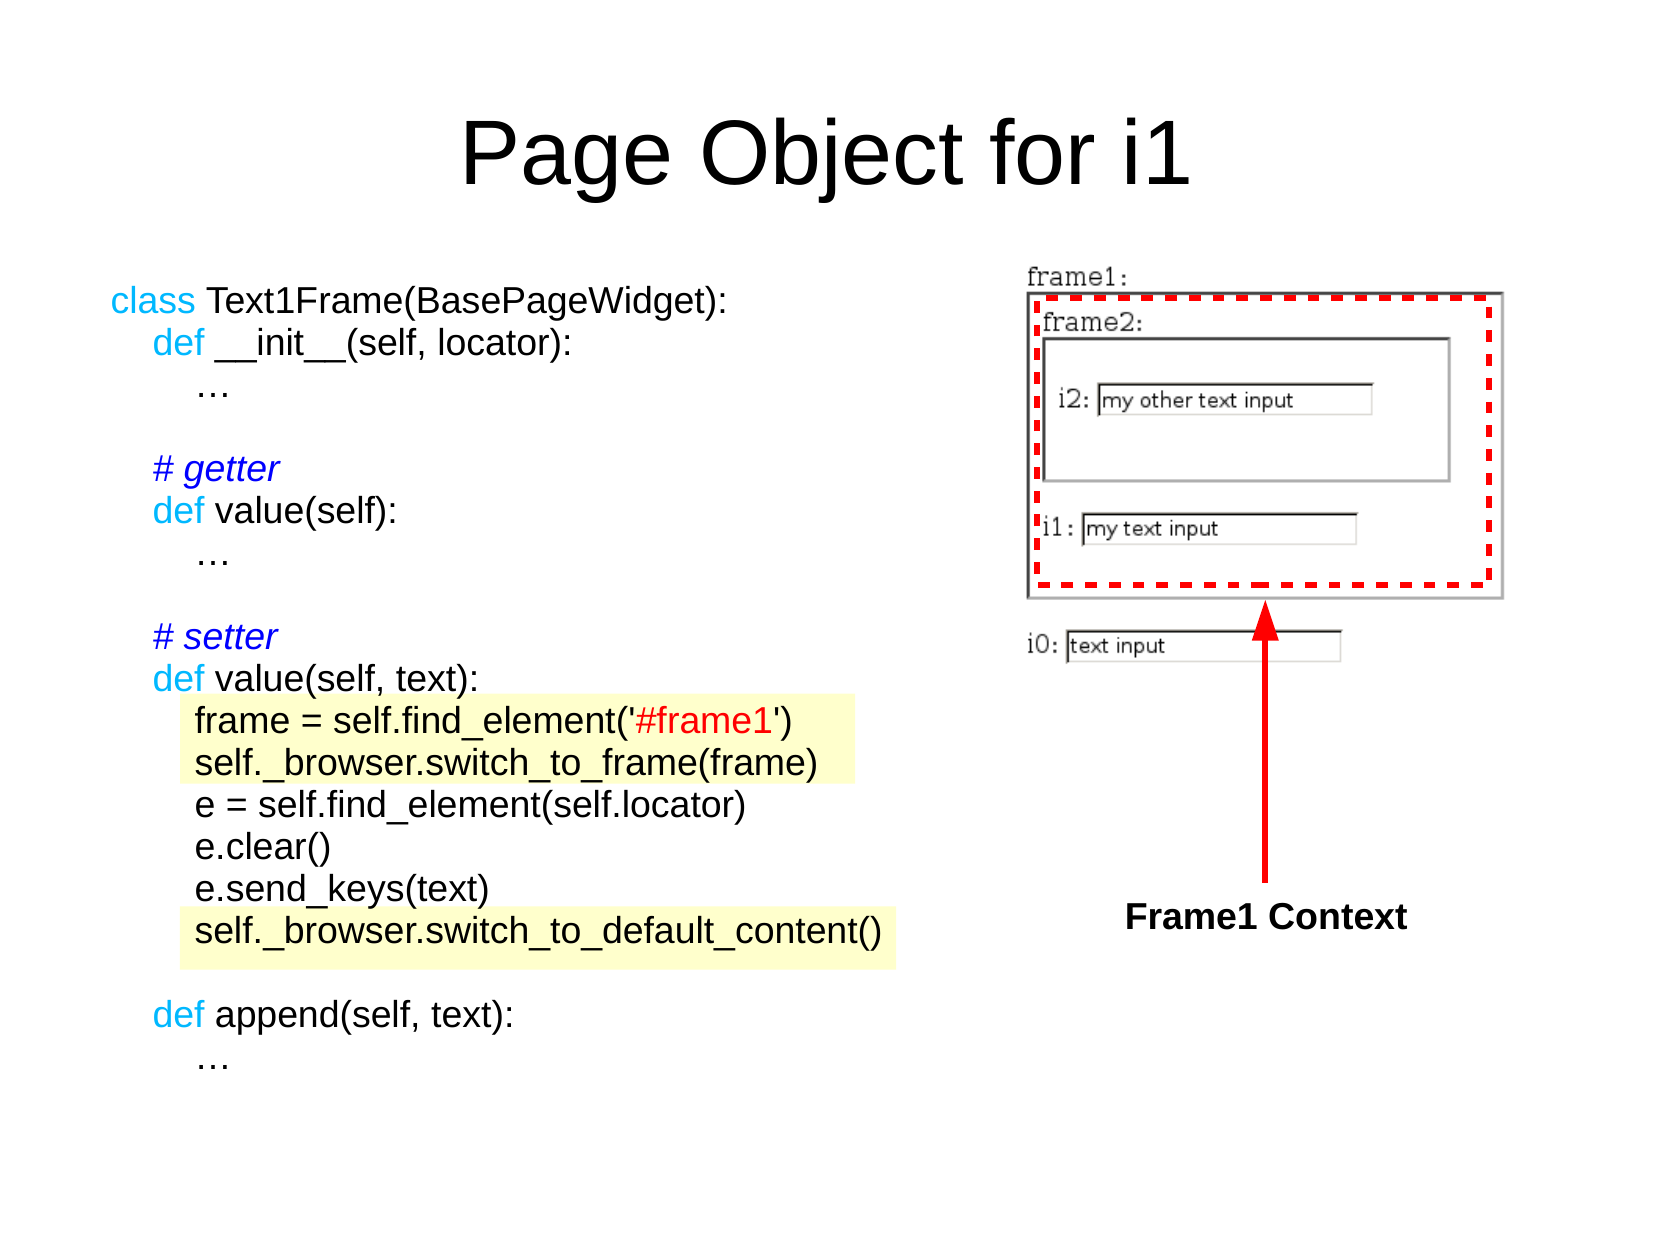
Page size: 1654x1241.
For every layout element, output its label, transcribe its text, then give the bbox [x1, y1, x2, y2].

title Page Object for i1 [82, 49, 1571, 257]
text_box class Text1Frame(BasePageWidget): def __init__(self, locator): … # getter def value(self): … # setter def value(self, text): frame = self.find_element('#frame1') self._browser.switch_to_frame(frame) e = self.find_element(self.locator) e.clear() e.send_keys(text) self._browser.switch_to_default_content() def append(self, text): … [95, 272, 897, 1086]
picture [1016, 253, 1509, 676]
text_box Frame1 Context [1110, 888, 1423, 946]
